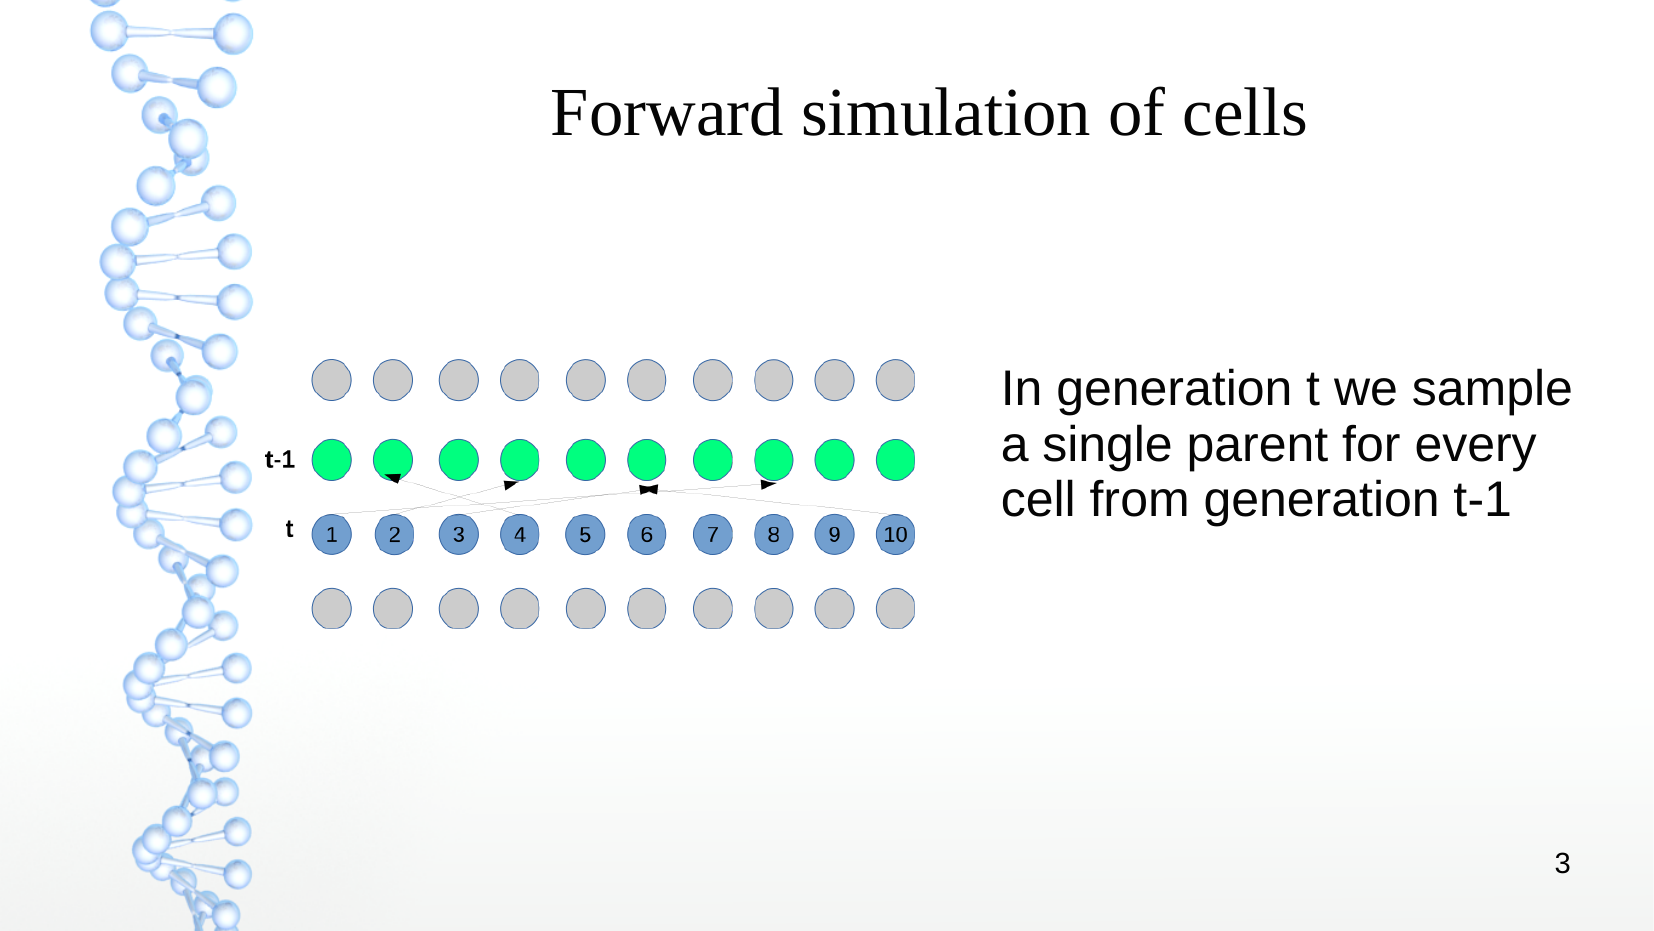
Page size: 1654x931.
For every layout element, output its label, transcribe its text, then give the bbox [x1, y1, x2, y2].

list In generation t we sample a single parent for every cell from generation t-1 [930, 360, 1579, 661]
picture [0, 0, 1654, 931]
title Forward simulation of cells [265, 35, 1595, 189]
